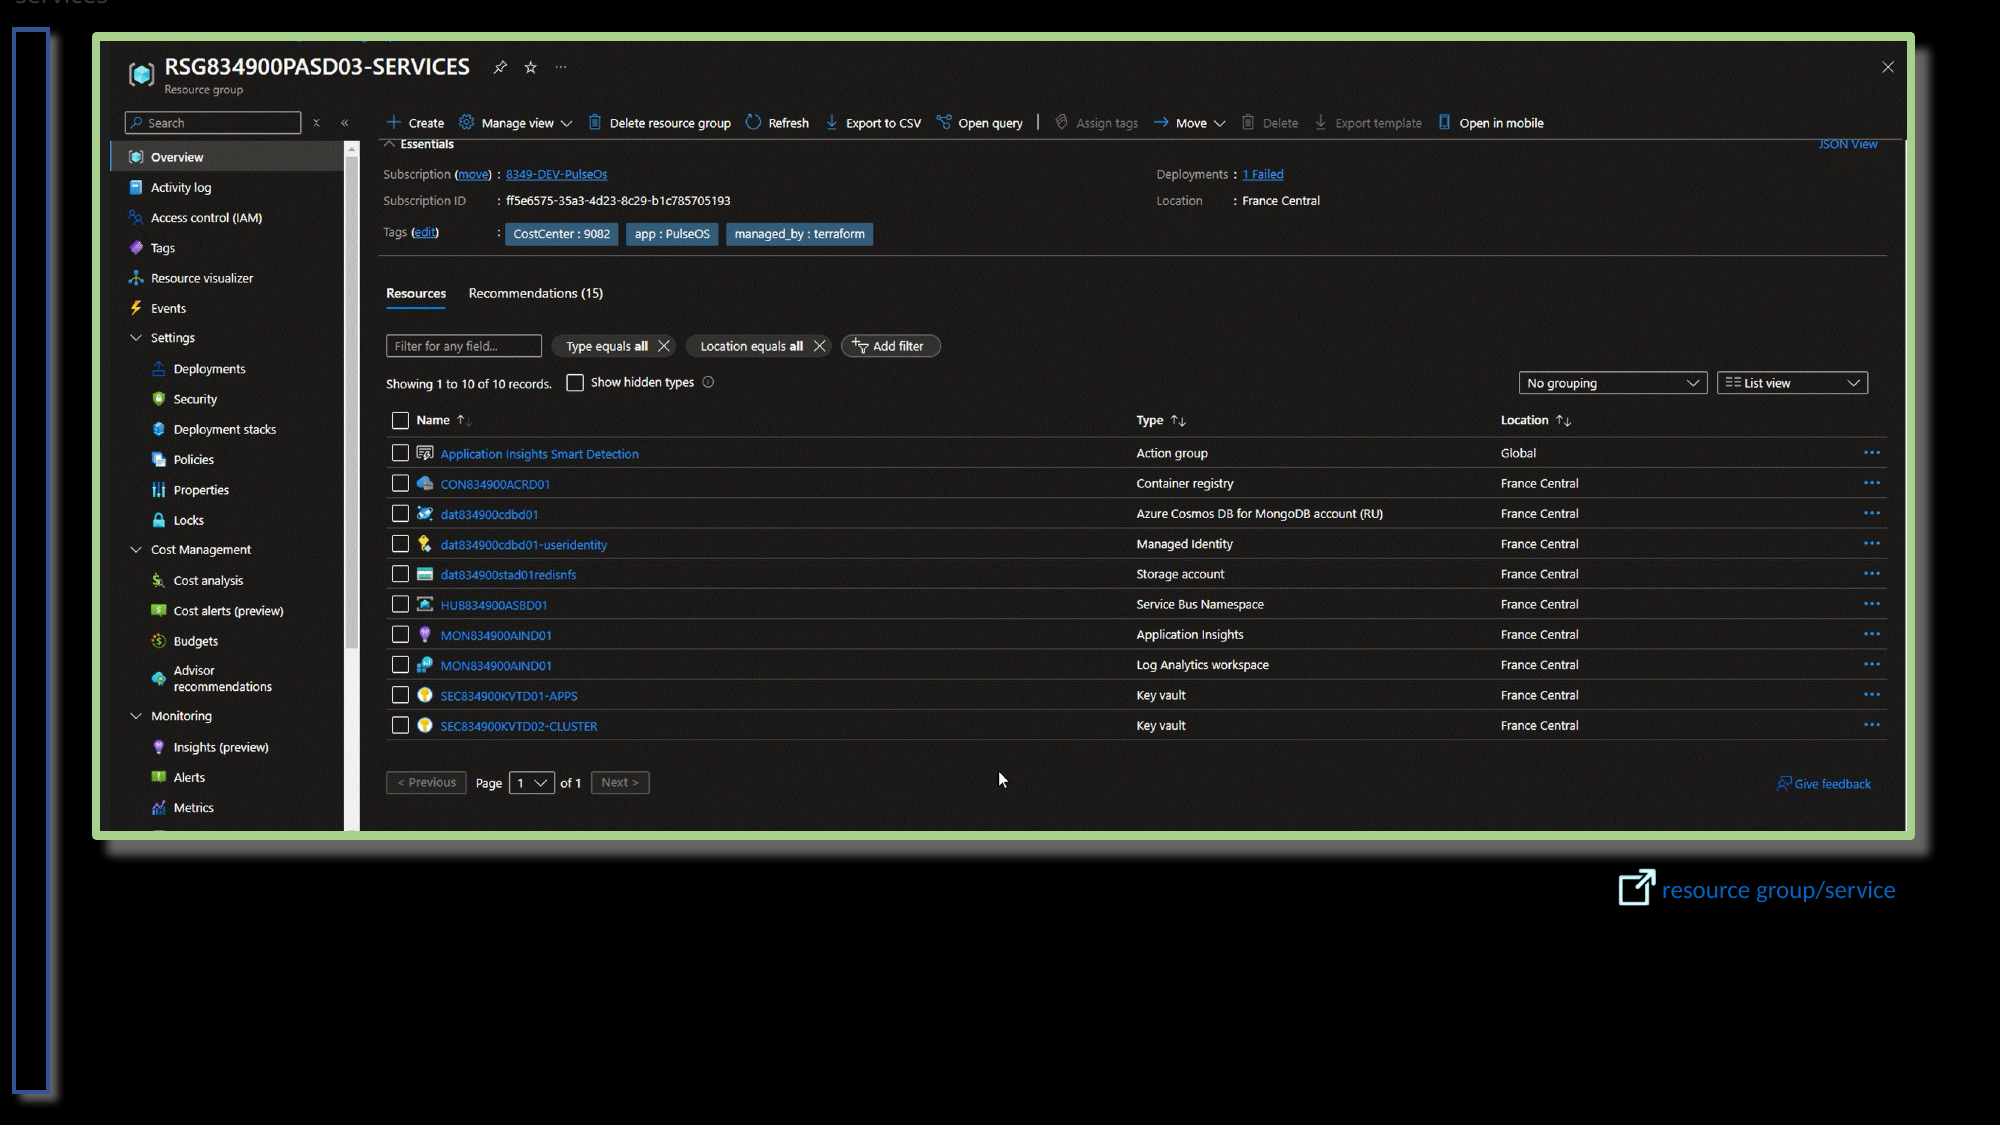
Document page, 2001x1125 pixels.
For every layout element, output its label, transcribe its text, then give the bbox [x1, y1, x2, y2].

title 5. services [0, 0, 145, 1125]
picture [100, 40, 1907, 832]
picture [1614, 864, 1660, 910]
text_box resource group/service [1647, 866, 1912, 912]
